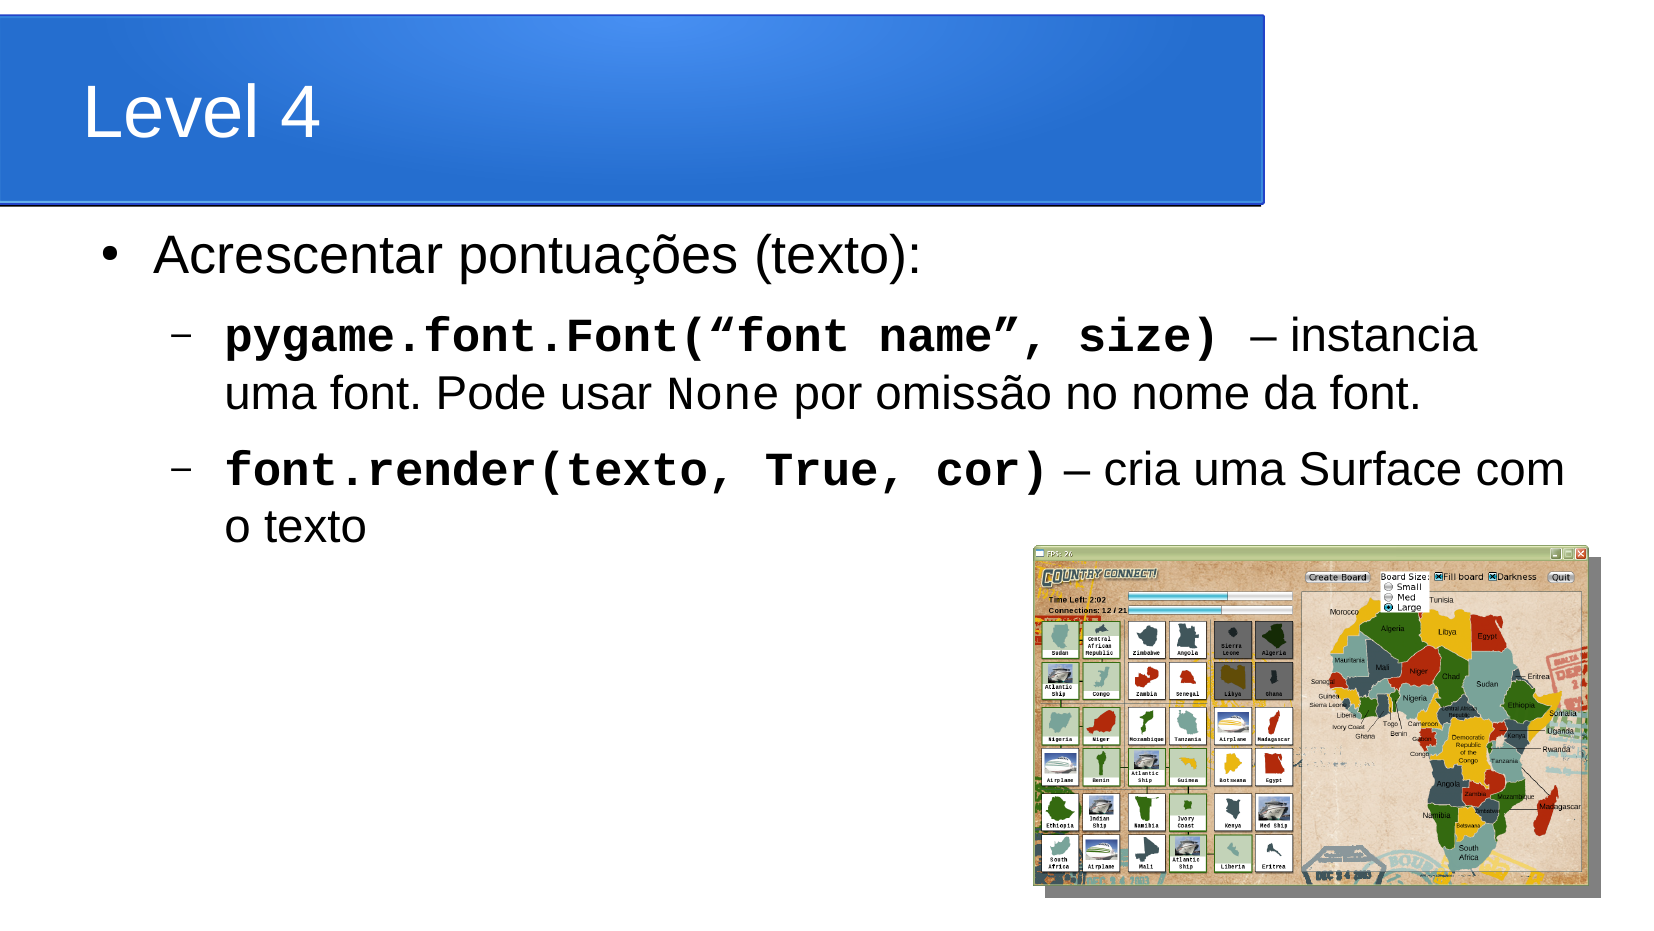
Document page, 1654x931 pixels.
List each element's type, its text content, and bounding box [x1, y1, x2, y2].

title Level 4 [82, 35, 1235, 189]
list Acrescentar pontuações (texto): pygame.font.Font(“font name”, size) – instancia uma font. Pode usar None por omissão no nome da font. font.render(texto, True, cor) – cria uma Surface com o texto [82, 224, 1571, 764]
picture [1033, 545, 1589, 886]
